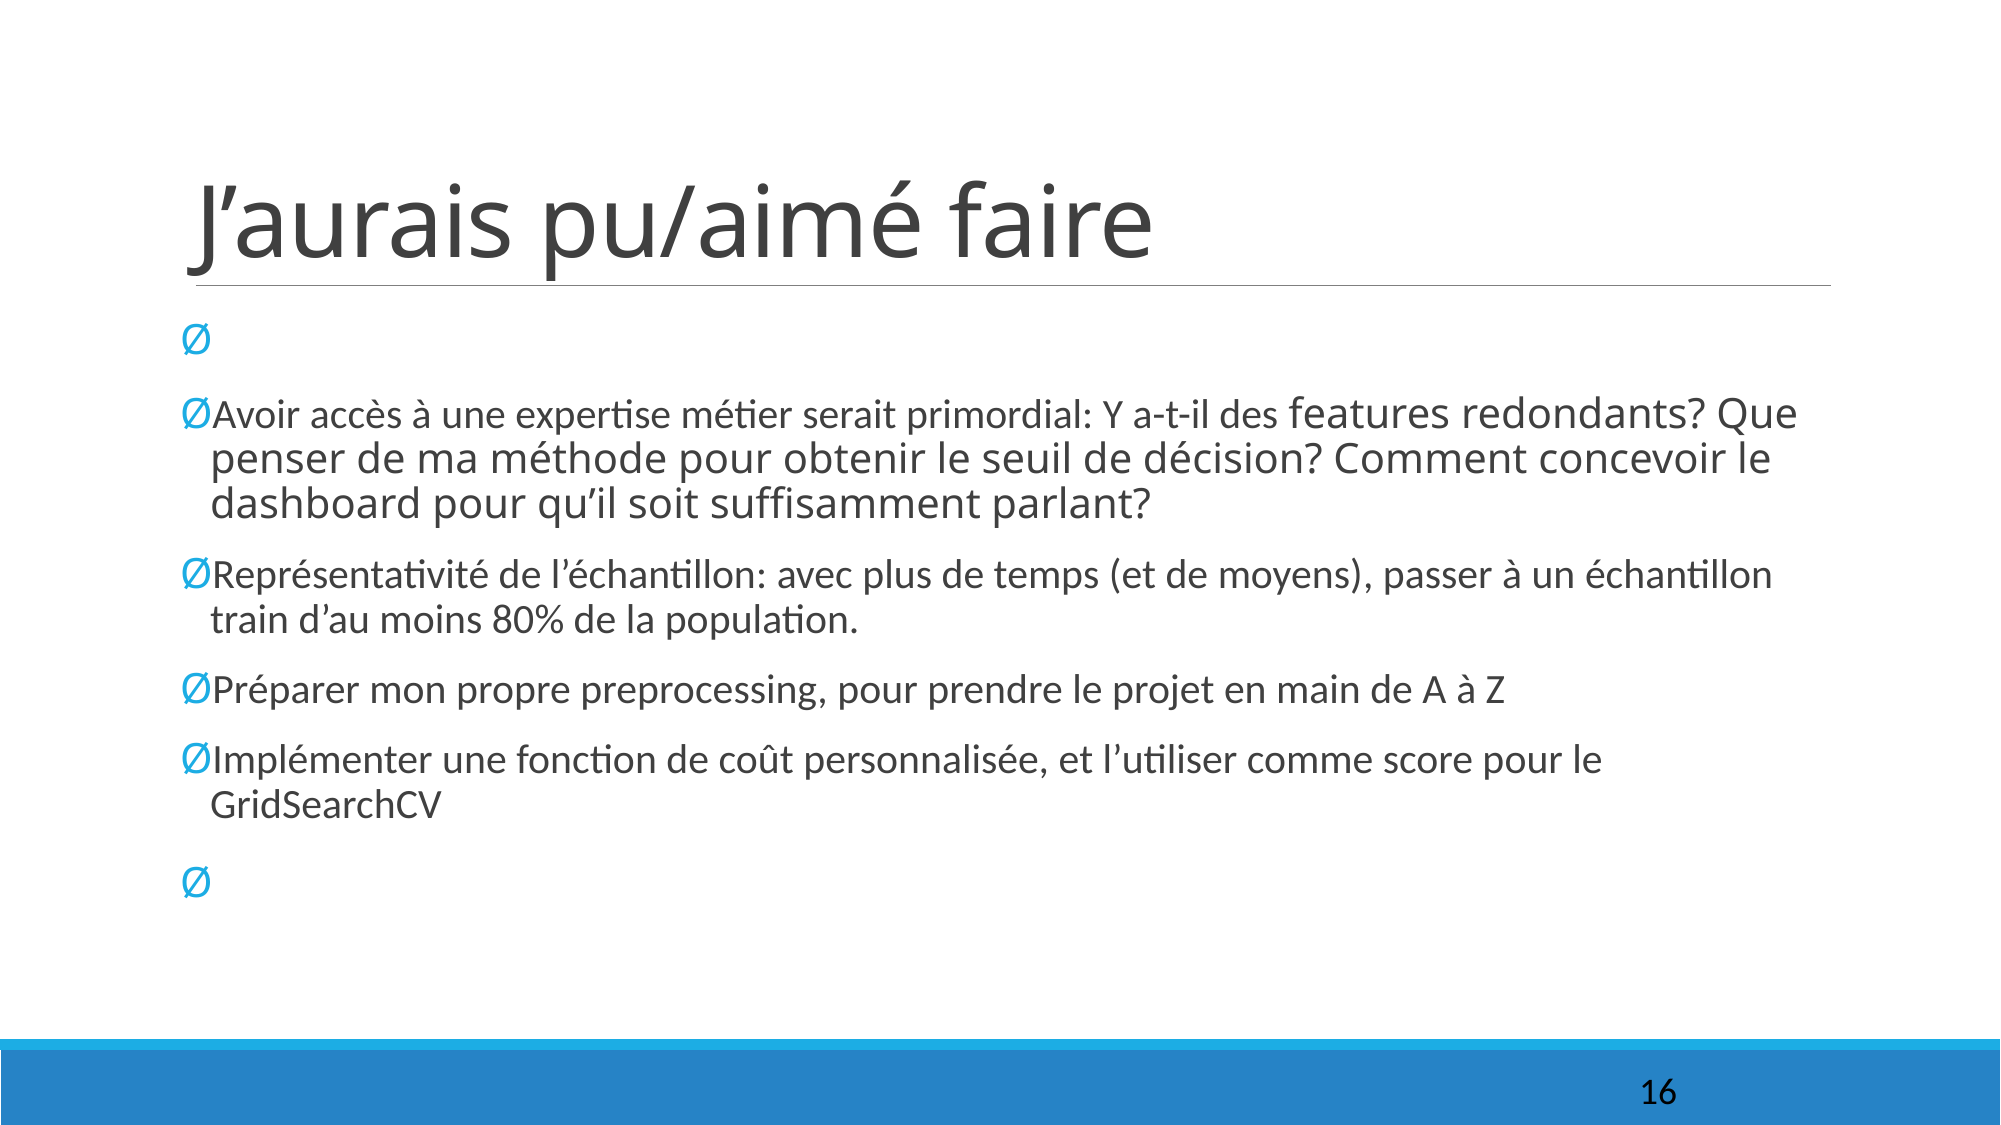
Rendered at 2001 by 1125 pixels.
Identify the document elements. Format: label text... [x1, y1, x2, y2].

title J’aurais pu/aimé faire [180, 47, 1831, 286]
list Avoir accès à une expertise métier serait primordial: Y a-t-il des features redondants? Que penser de ma méthode pour obtenir le seuil de décision? Comment concevoir le dashboard pour qu’il soit suffisamment parlant? Représentativité de l’échantillon: avec plus de temps (et de moyens), passer à un échantillon train d’au moins 80% de la population. Préparer mon propre preprocessing, pour prendre le projet en main de A à Z Implémenter une fonction de coût personnalisée, et l’utiliser comme score pour le GridSearchCV [180, 302, 1831, 963]
text_box [1624, 1059, 1840, 1120]
